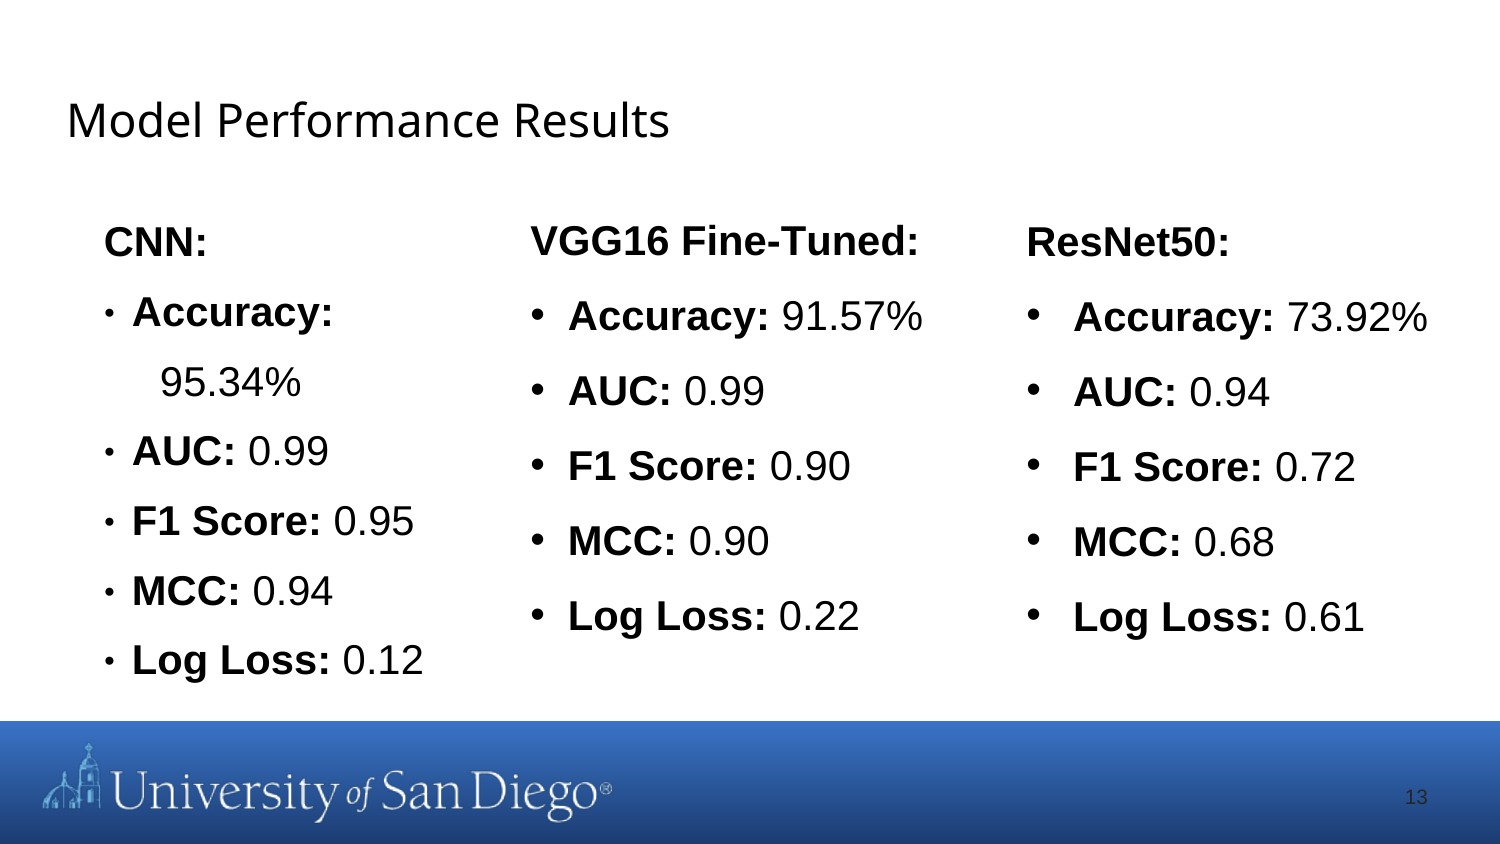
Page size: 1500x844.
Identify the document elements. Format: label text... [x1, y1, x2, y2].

slide_number 13 [1389, 764, 1480, 830]
title Model Performance Results [51, 72, 1449, 167]
list CNN: Accuracy: 95.34% AUC: 0.99 F1 Score: 0.95 MCC: 0.94 Log Loss: 0.12 [51, 166, 490, 724]
text_box ResNet50: Accuracy: 73.92% AUC: 0.94 F1 Score: 0.72 MCC: 0.68 Log Loss: 0.61 [1011, 166, 1450, 719]
text_box VGG16 Fine-Tuned: Accuracy: 91.57% AUC: 0.99 F1 Score: 0.90 MCC: 0.90 Log Loss: 0.22 [515, 166, 952, 650]
